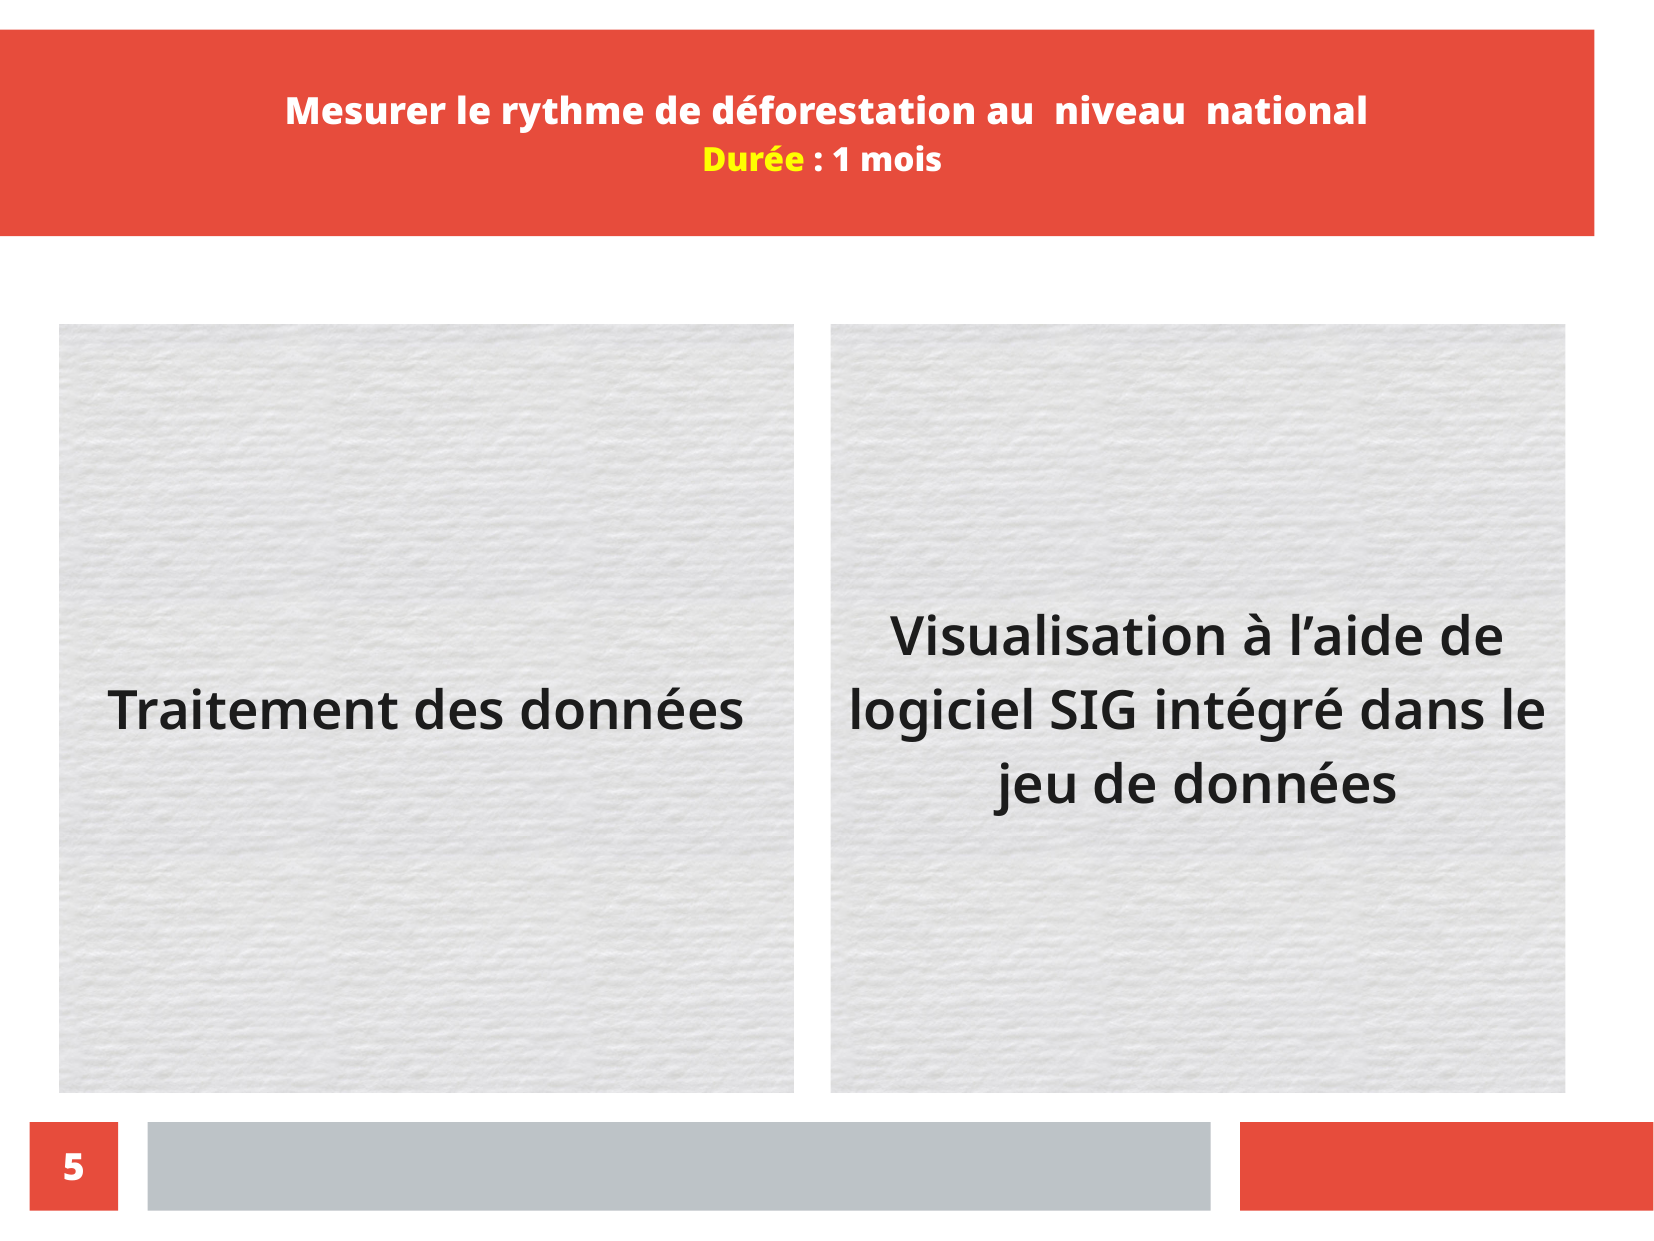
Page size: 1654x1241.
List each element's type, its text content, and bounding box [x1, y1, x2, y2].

title Mesurer le rythme de déforestation au niveau national Durée : 1 mois [59, 59, 1595, 207]
list Visualisation à l’aide de logiciel SIG intégré dans le jeu de données [830, 324, 1566, 1093]
list Traitement des données [59, 324, 794, 1093]
